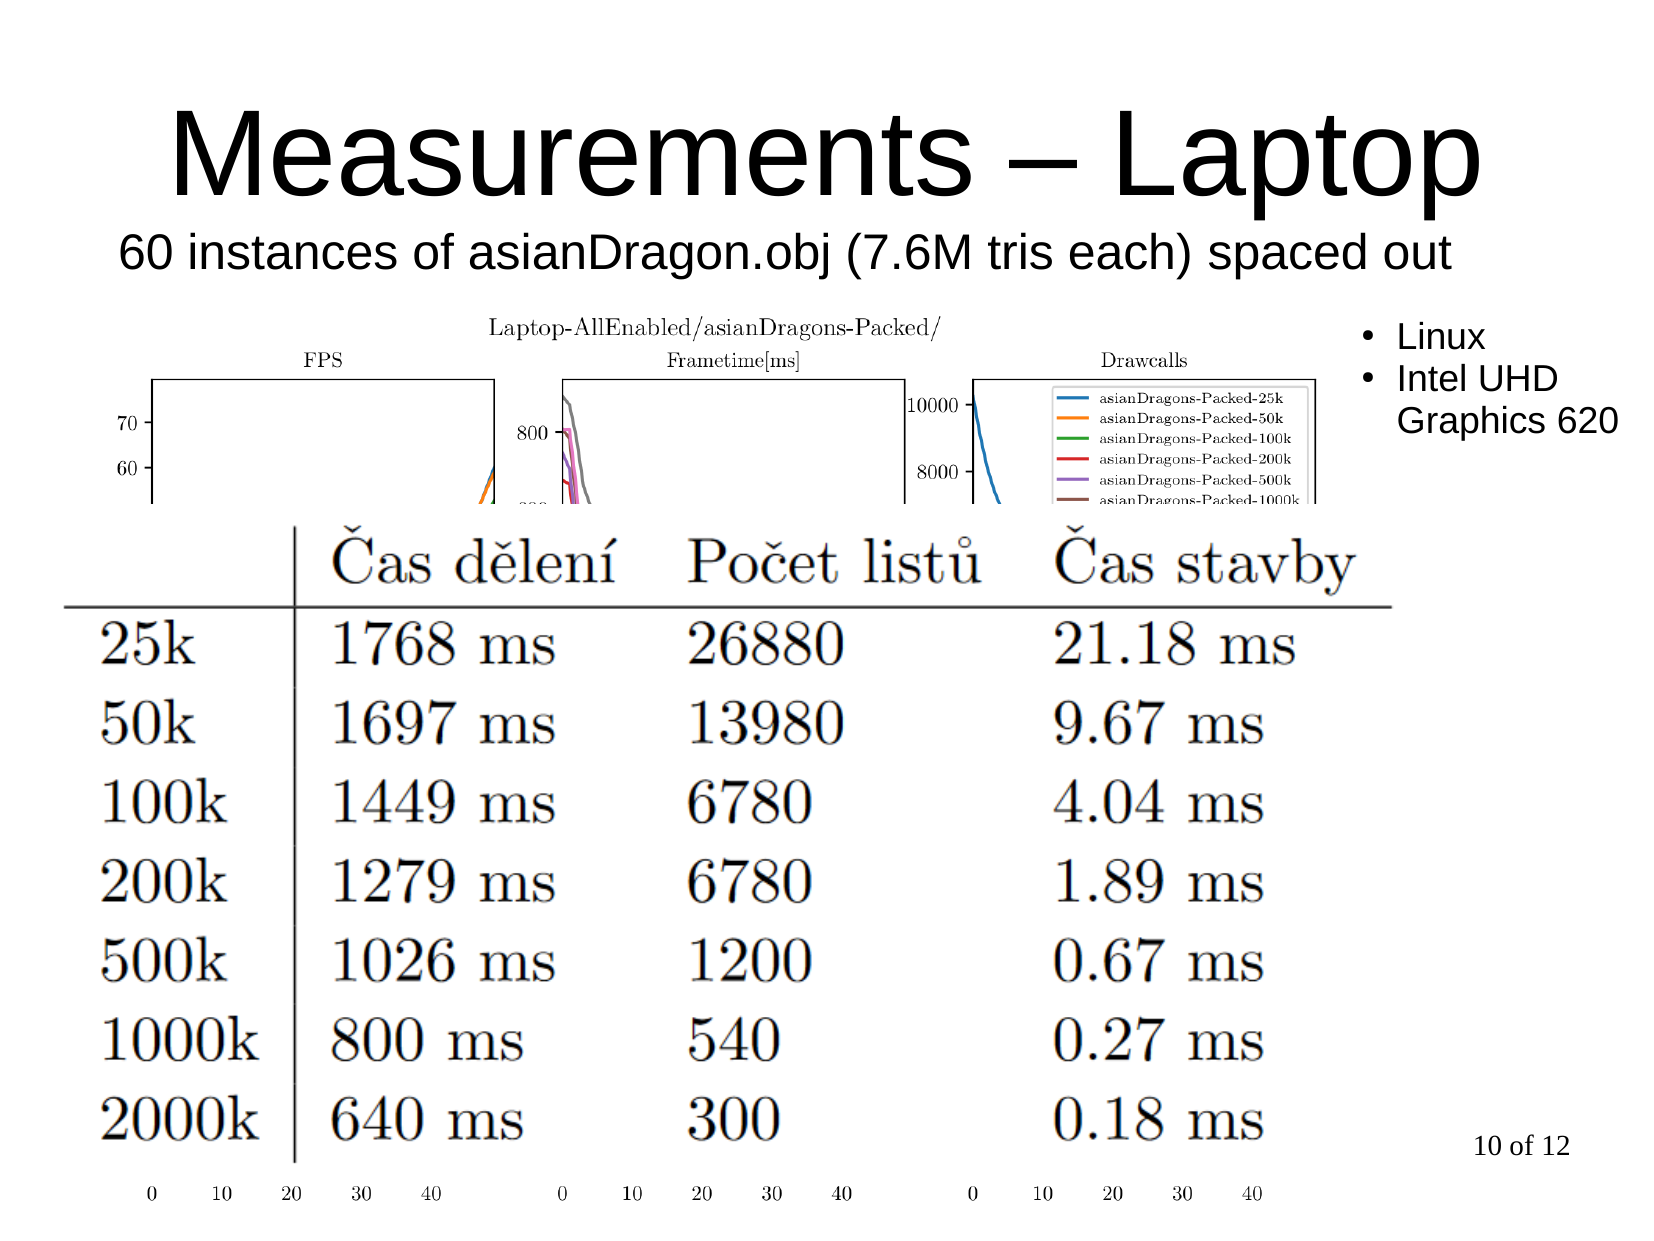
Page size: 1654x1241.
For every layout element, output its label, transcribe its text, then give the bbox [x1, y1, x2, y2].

title Measurements – Laptop [82, 49, 1571, 257]
text_box Linux Intel UHD Graphics 620 [1346, 308, 1654, 449]
picture [0, 316, 1465, 1217]
list 60 instances of asianDragon.obj (7.6M tris each) spaced out [47, 224, 1536, 296]
